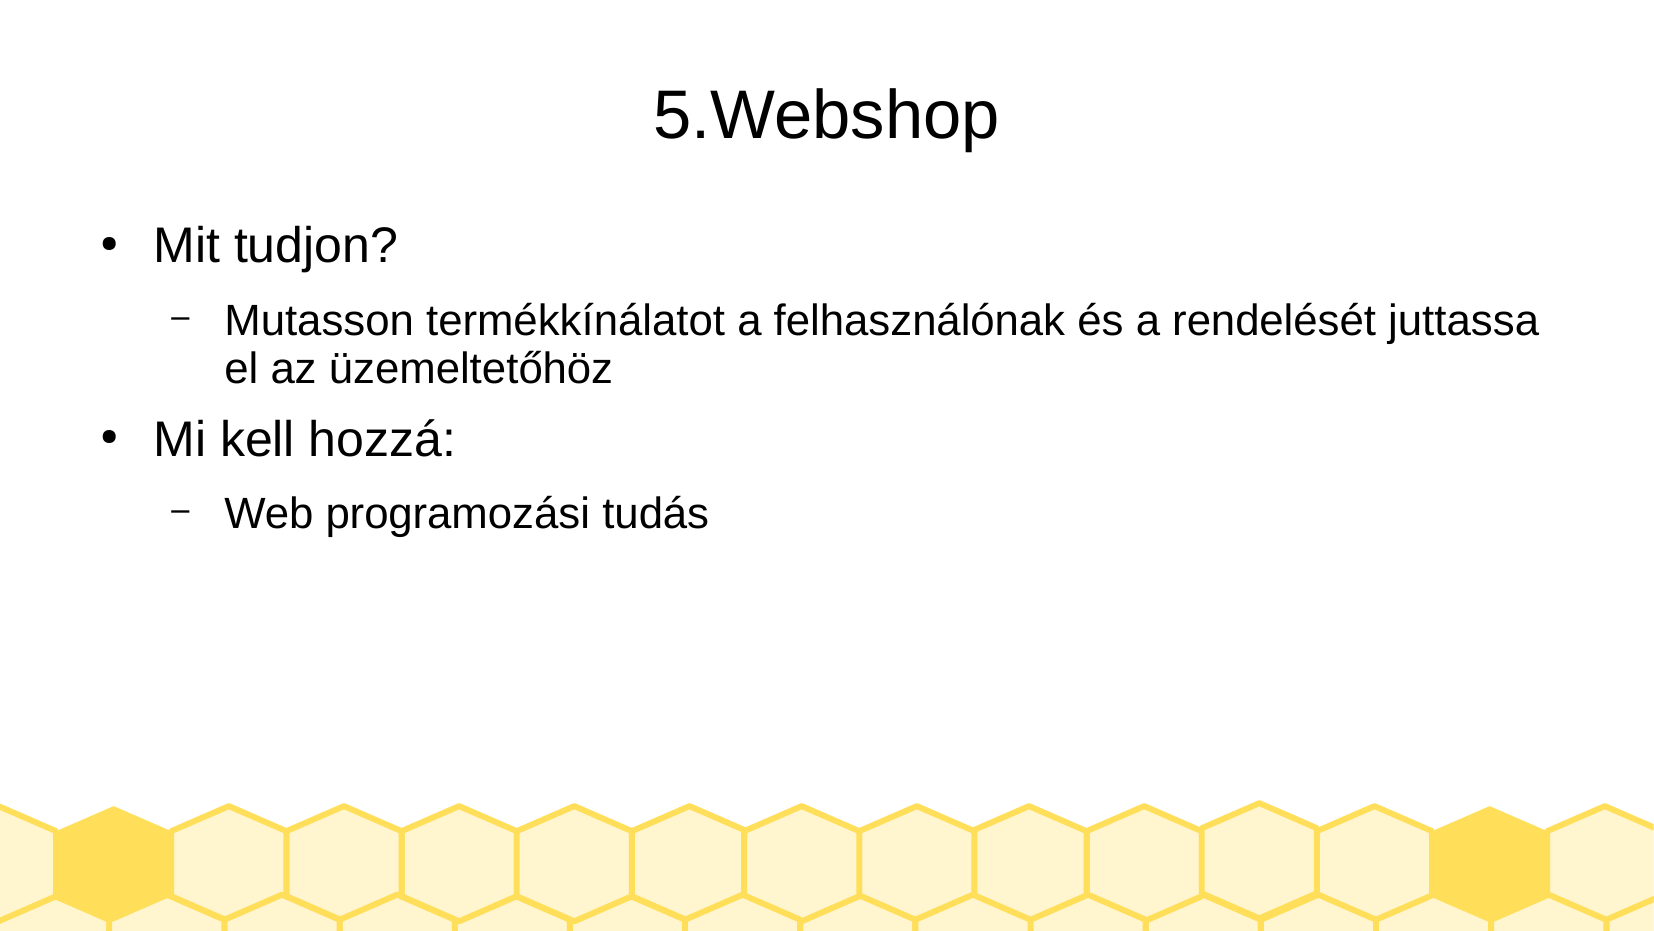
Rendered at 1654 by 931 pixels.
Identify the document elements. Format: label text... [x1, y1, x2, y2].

title 5.Webshop [82, 37, 1571, 193]
list Mit tudjon? Mutasson termékkínálatot a felhasználónak és a rendelését juttassa el az üzemeltetőhöz Mi kell hozzá: Web programozási tudás [82, 217, 1571, 758]
